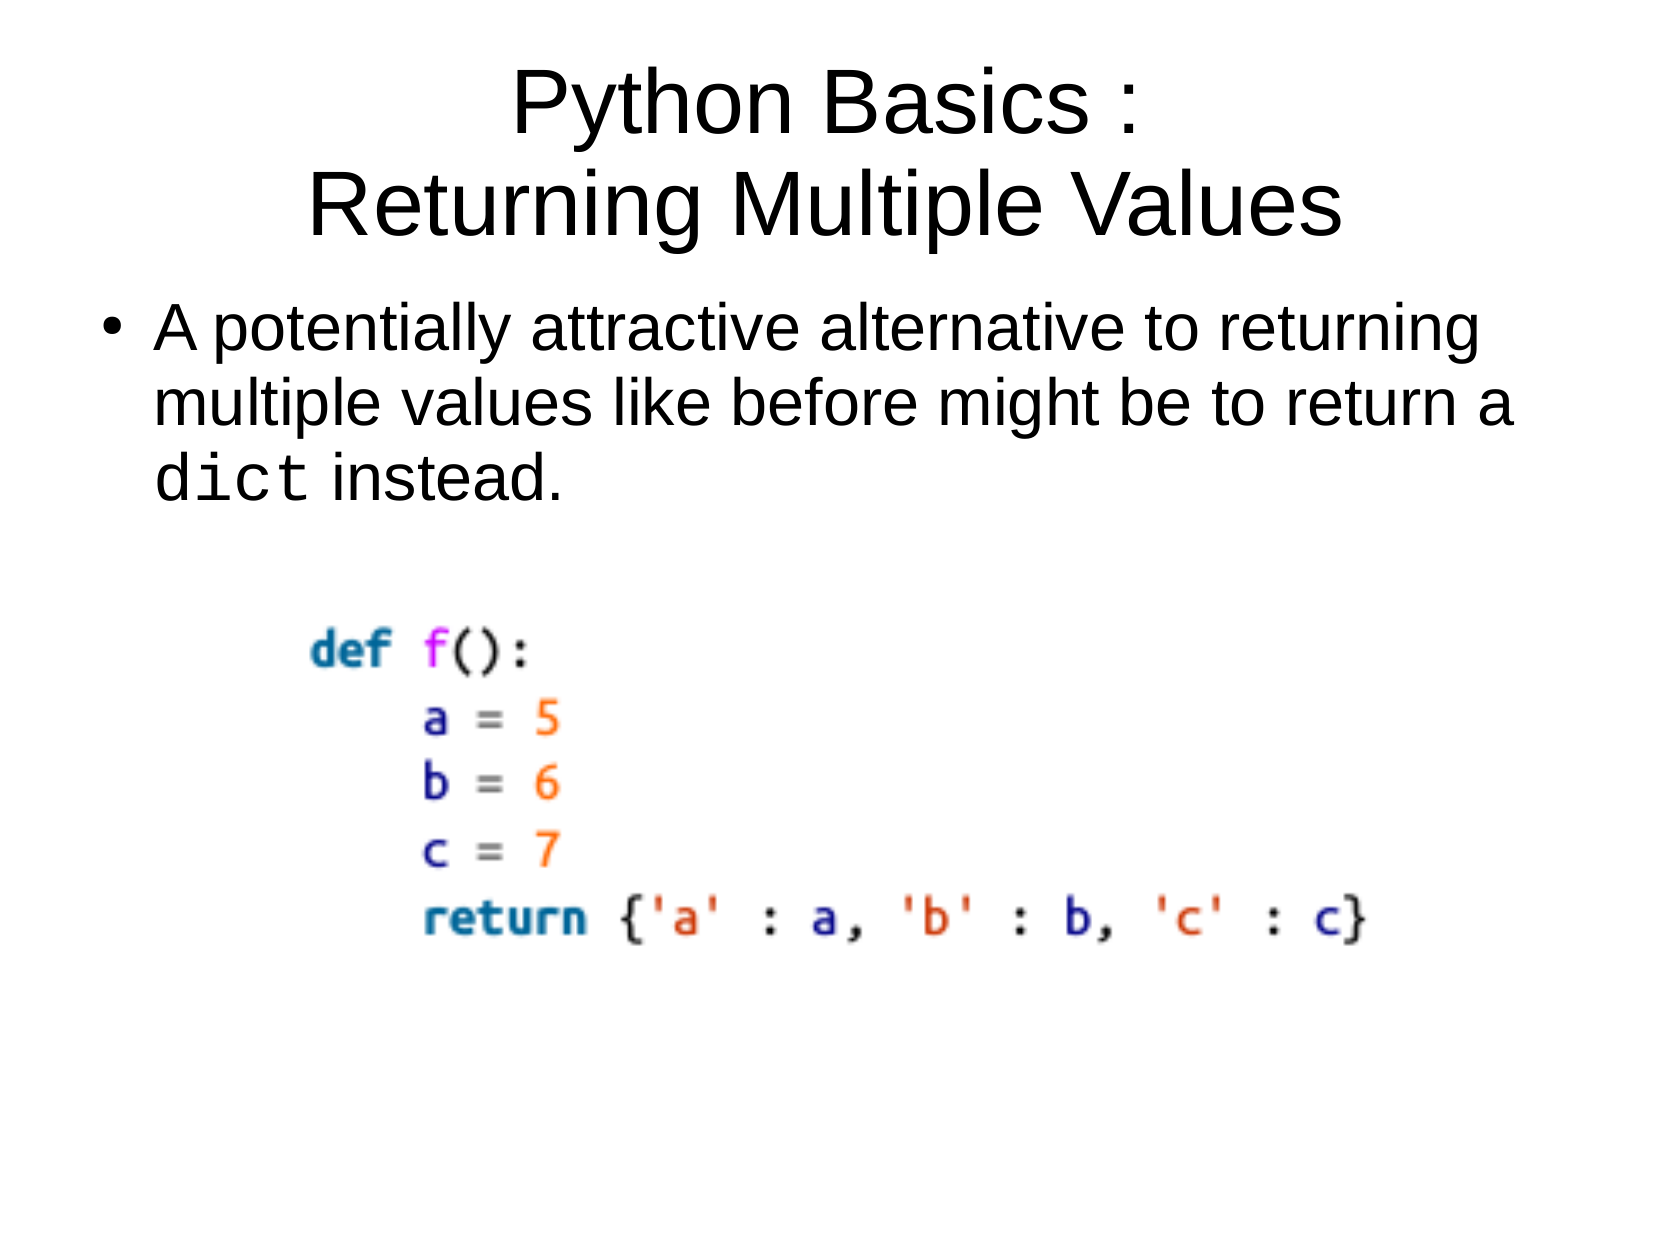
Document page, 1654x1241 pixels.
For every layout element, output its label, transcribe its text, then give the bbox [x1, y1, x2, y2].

title Python Basics : Returning Multiple Values [82, 49, 1571, 257]
picture [254, 614, 1413, 973]
list A potentially attractive alternative to returning multiple values like before might be to return a dict instead. [82, 290, 1571, 1010]
